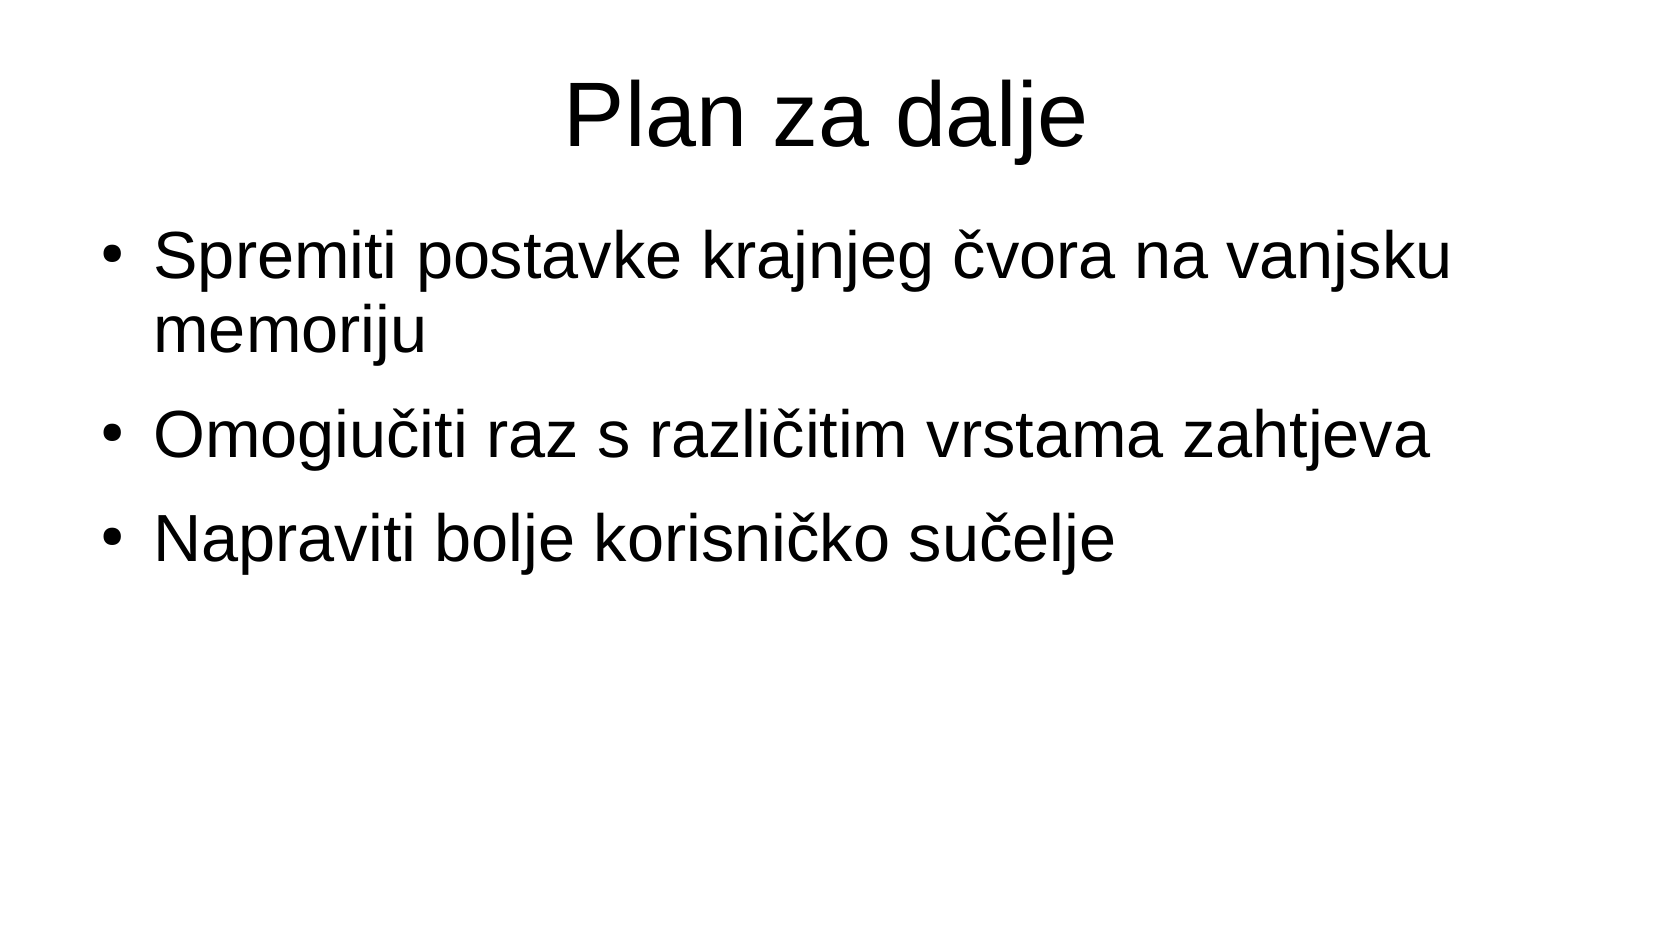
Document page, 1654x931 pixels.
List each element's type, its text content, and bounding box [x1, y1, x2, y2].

list Spremiti postavke krajnjeg čvora na vanjsku memoriju Omogiučiti raz s različitim vrstama zahtjeva Napraviti bolje korisničko sučelje [82, 217, 1571, 758]
title Plan za dalje [82, 37, 1571, 193]
